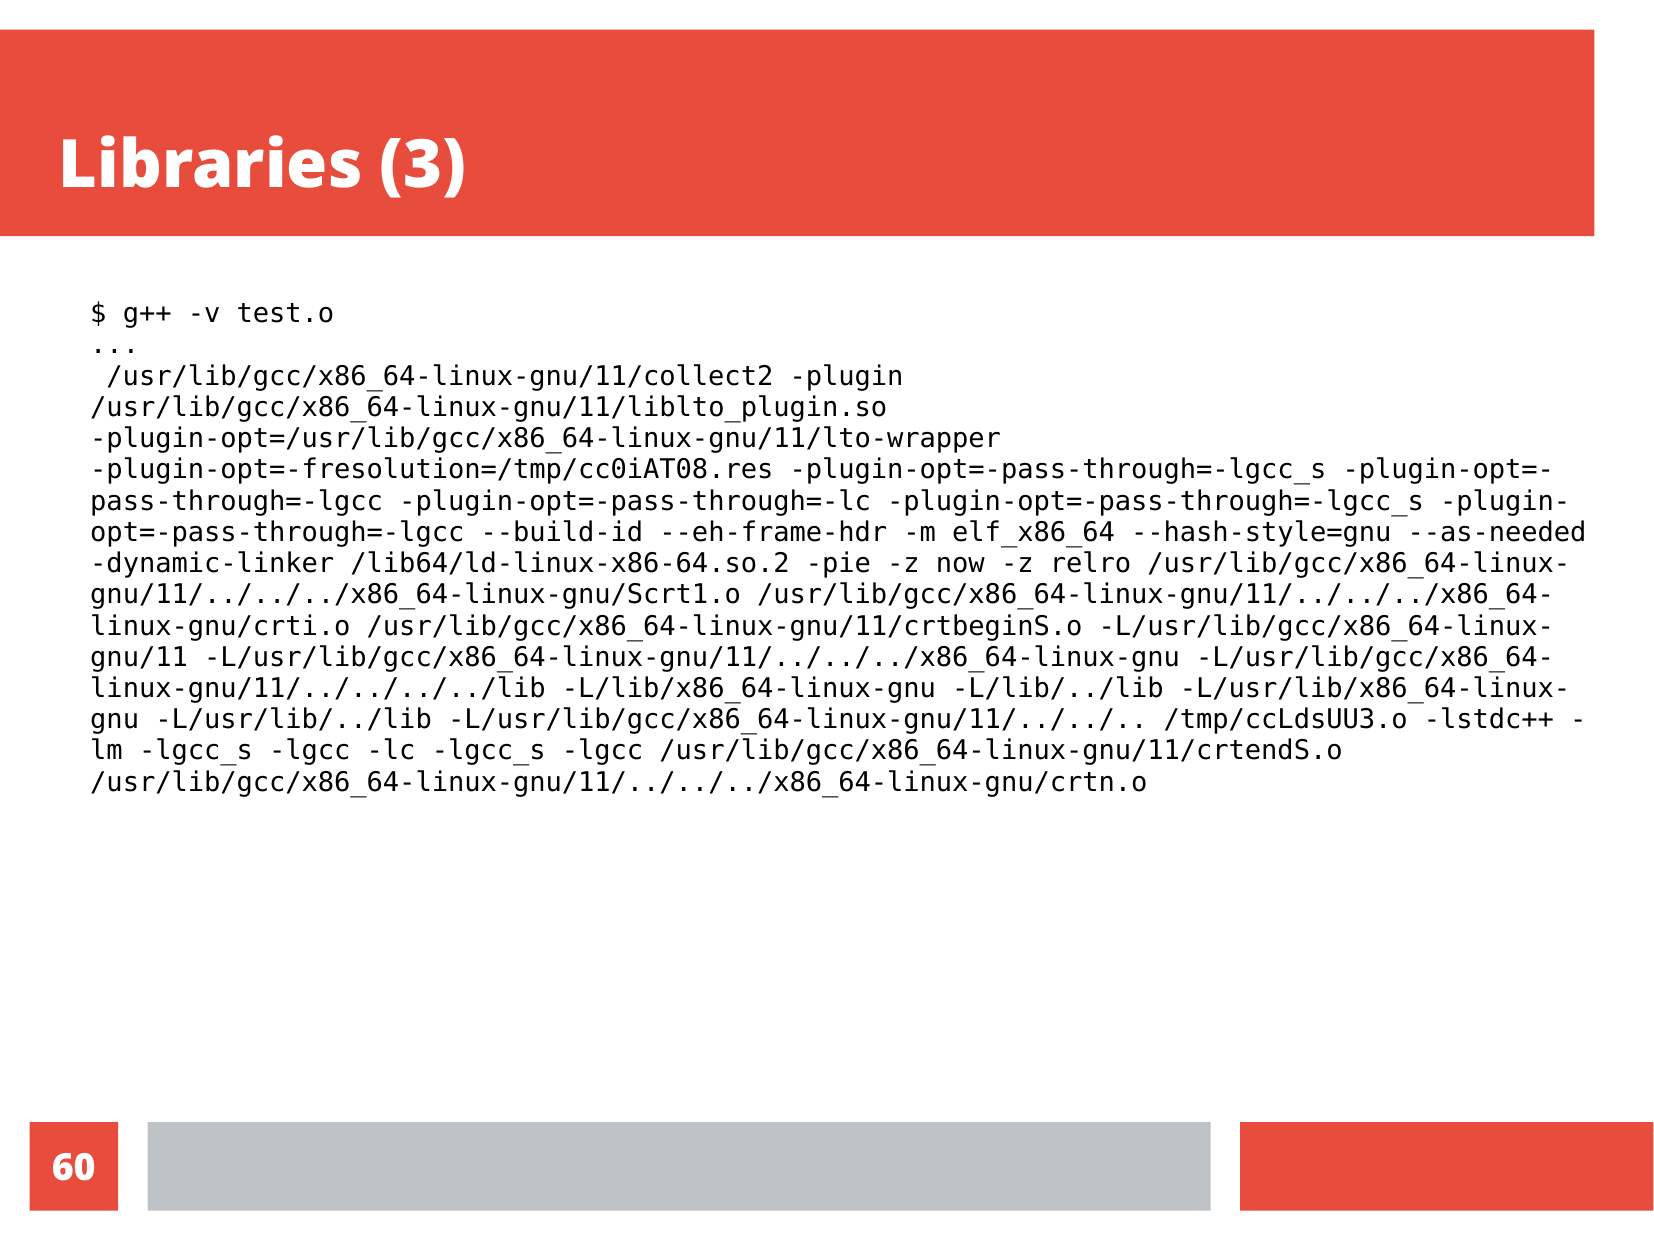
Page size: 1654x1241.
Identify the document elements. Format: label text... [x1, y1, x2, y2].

title Libraries (3) [59, 59, 1595, 207]
text_box $ g++ -v test.o ... /usr/lib/gcc/x86_64-linux-gnu/11/collect2 -plugin /usr/lib/gcc/x86_64-linux-gnu/11/liblto_plugin.so -plugin-opt=/usr/lib/gcc/x86_64-linux-gnu/11/lto-wrapper -plugin-opt=-fresolution=/tmp/cc0iAT08.res -plugin-opt=-pass-through=-lgcc_s -plugin-opt=-pass-through=-lgcc -plugin-opt=-pass-through=-lc -plugin-opt=-pass-through=-lgcc_s -plugin-opt=-pass-through=-lgcc --build-id --eh-frame-hdr -m elf_x86_64 --hash-style=gnu --as-needed -dynamic-linker /lib64/ld-linux-x86-64.so.2 -pie -z now -z relro /usr/lib/gcc/x86_64-linux-gnu/11/../../../x86_64-linux-gnu/Scrt1.o /usr/lib/gcc/x86_64-linux-gnu/11/../../../x86_64-linux-gnu/crti.o /usr/lib/gcc/x86_64-linux-gnu/11/crtbeginS.o -L/usr/lib/gcc/x86_64-linux-gnu/11 -L/usr/lib/gcc/x86_64-linux-gnu/11/../../../x86_64-linux-gnu -L/usr/lib/gcc/x86_64-linux-gnu/11/../../../../lib -L/lib/x86_64-linux-gnu -L/lib/../lib -L/usr/lib/x86_64-linux-gnu -L/usr/lib/../lib -L/usr/lib/gcc/x86_64-linux-gnu/11/../../.. /tmp/ccLdsUU3.o -lstdc++ -lm -lgcc_s -lgcc -lc -lgcc_s -lgcc /usr/lib/gcc/x86_64-linux-gnu/11/crtendS.o /usr/lib/gcc/x86_64-linux-gnu/11/../../../x86_64-linux-gnu/crtn.o [75, 290, 1619, 898]
